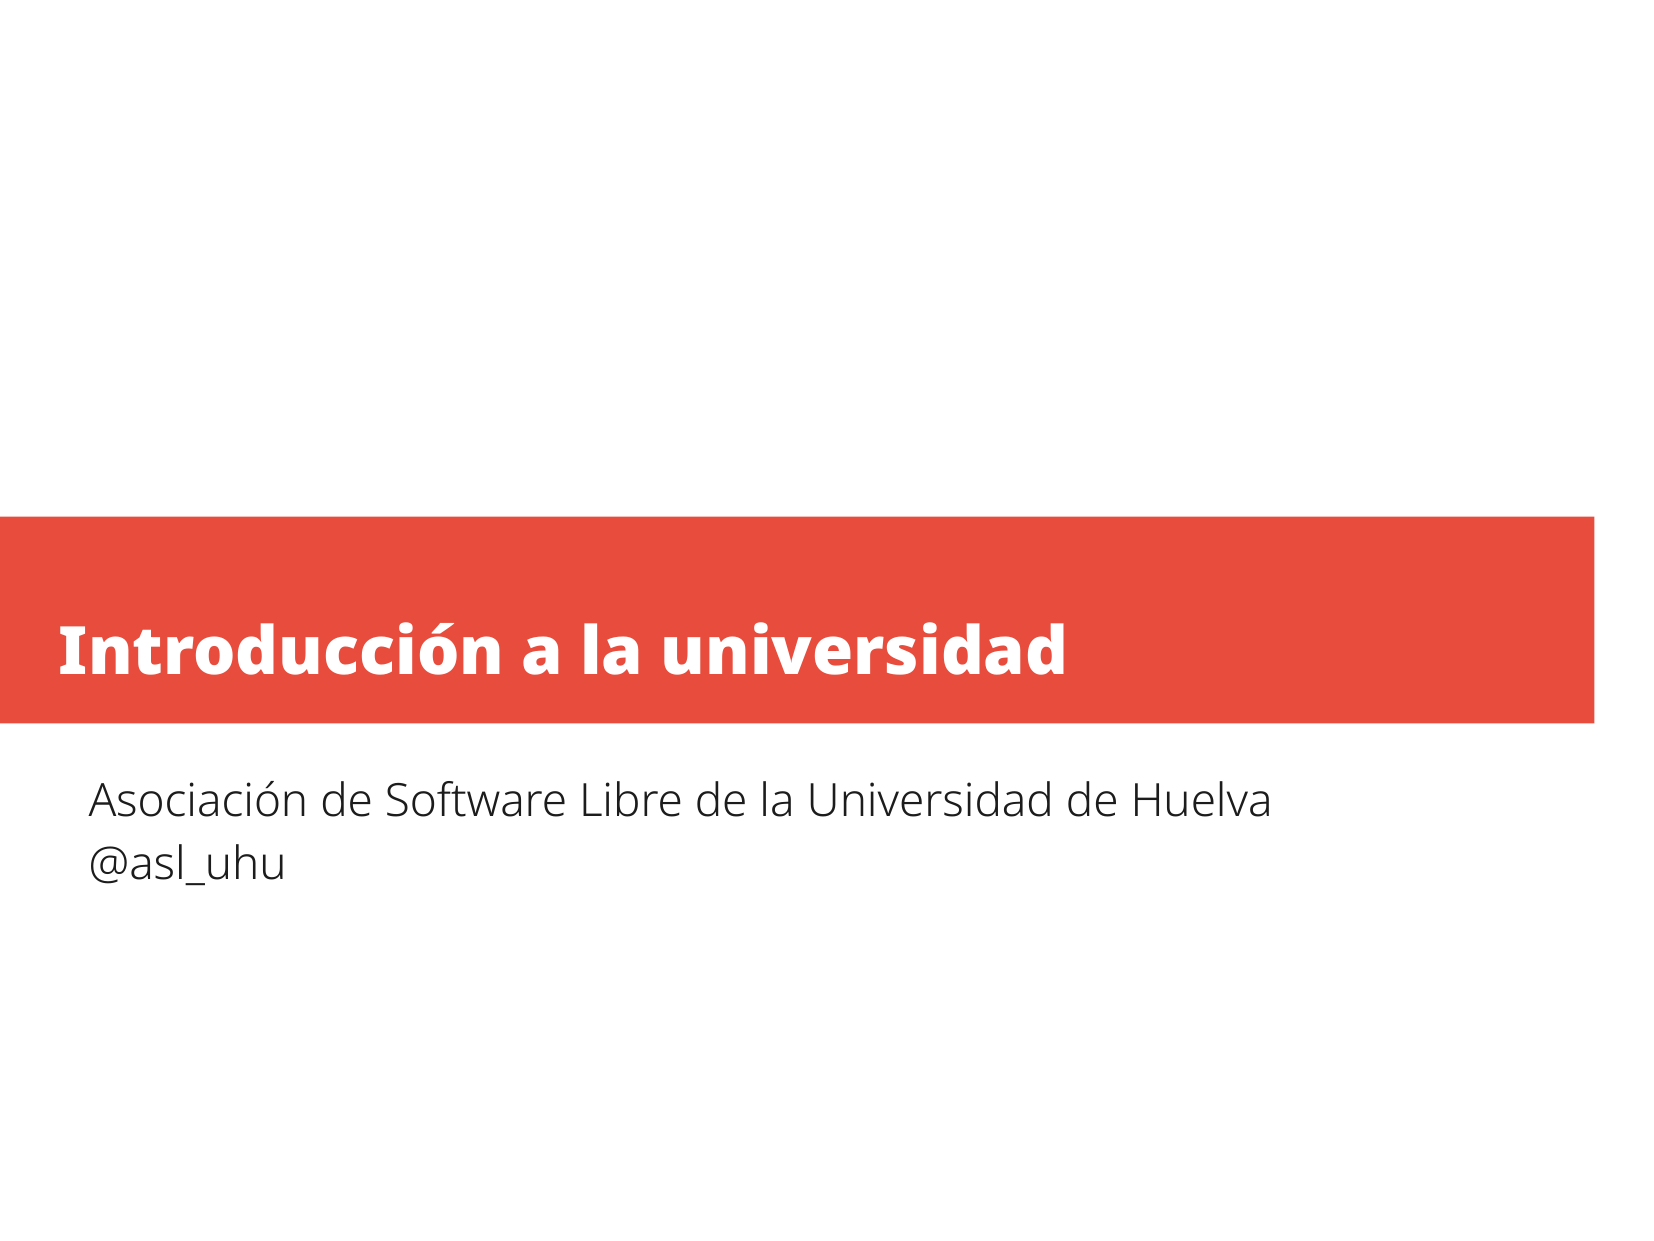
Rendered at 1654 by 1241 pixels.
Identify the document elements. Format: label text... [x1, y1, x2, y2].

subtitle Asociación de Software Libre de la Universidad de Huelva @asl_uhu [88, 767, 1595, 1182]
title Introducción a la universidad [59, 546, 1595, 694]
